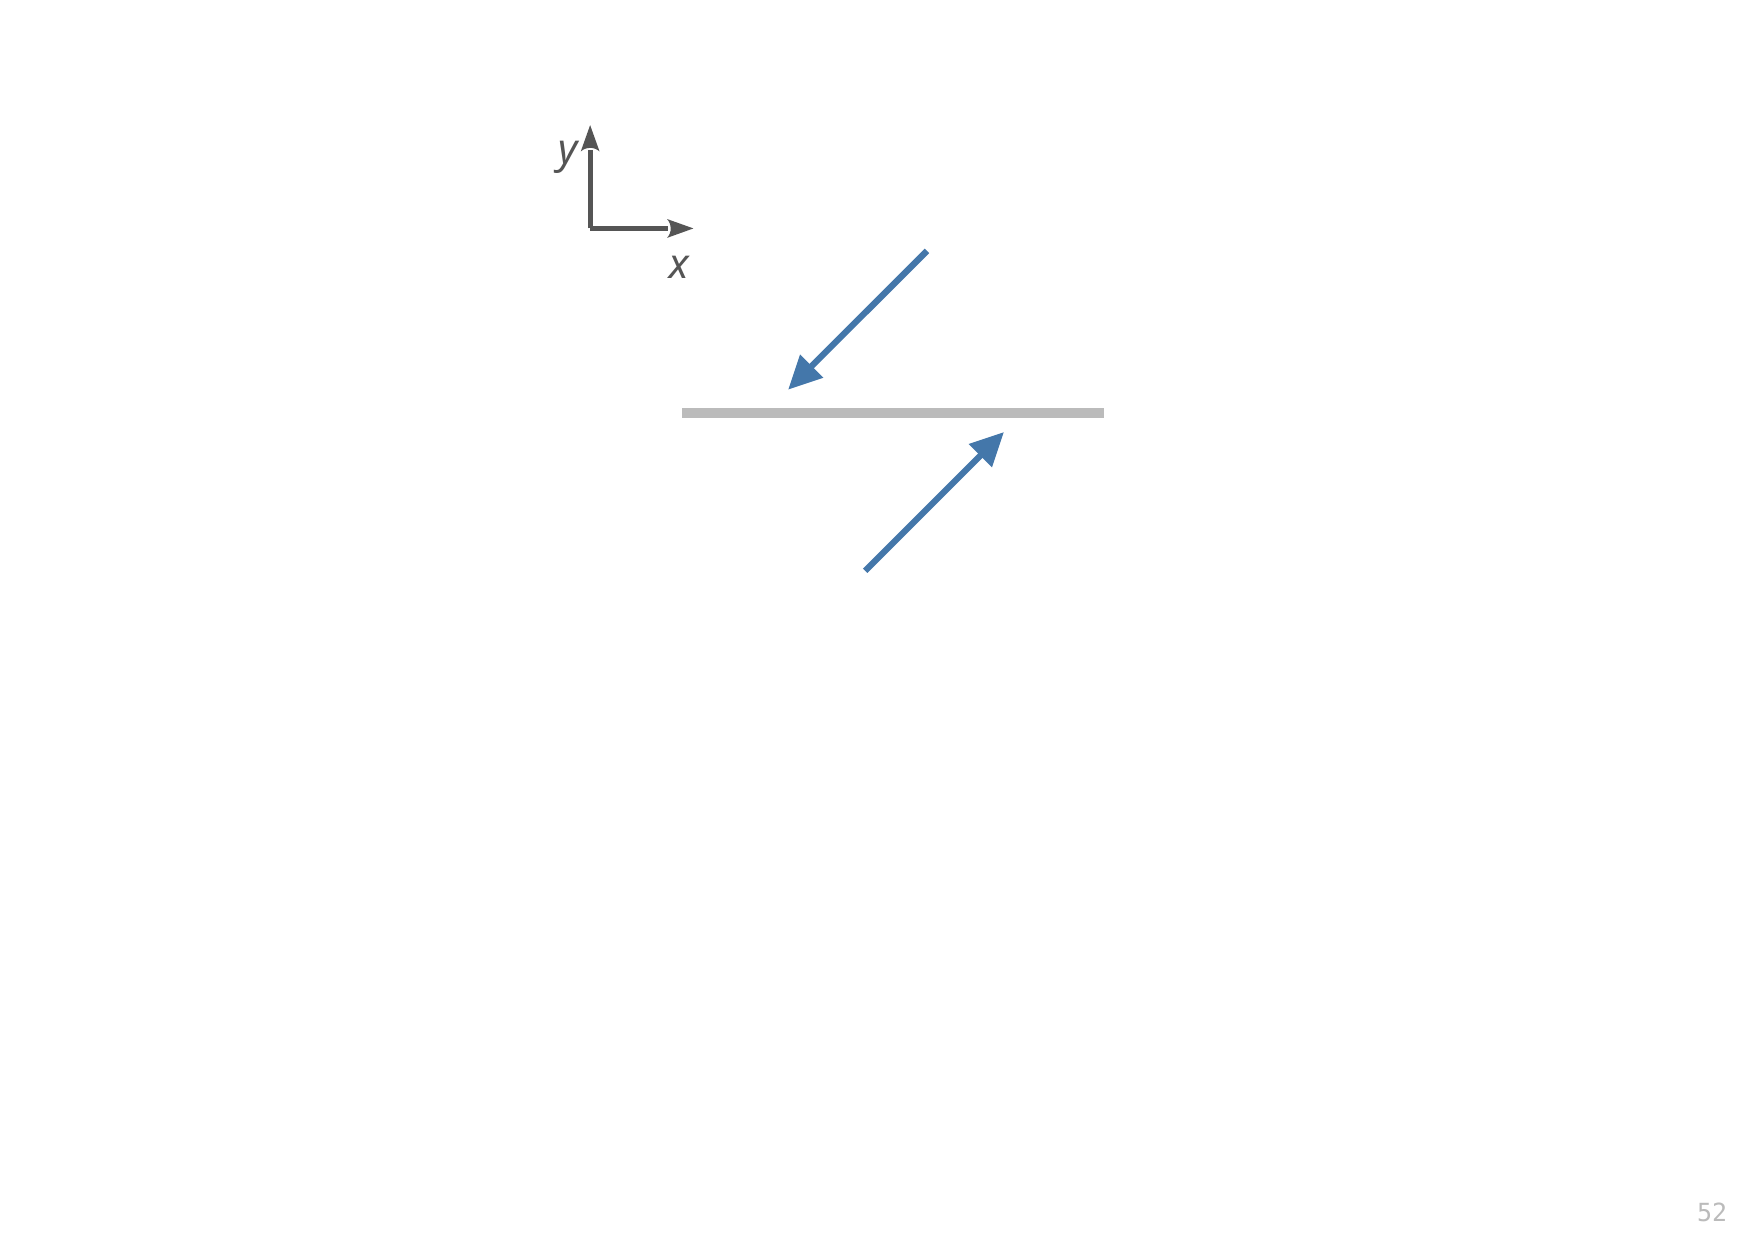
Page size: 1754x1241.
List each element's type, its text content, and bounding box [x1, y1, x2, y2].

text_box x [653, 226, 687, 283]
text_box y [543, 111, 577, 168]
